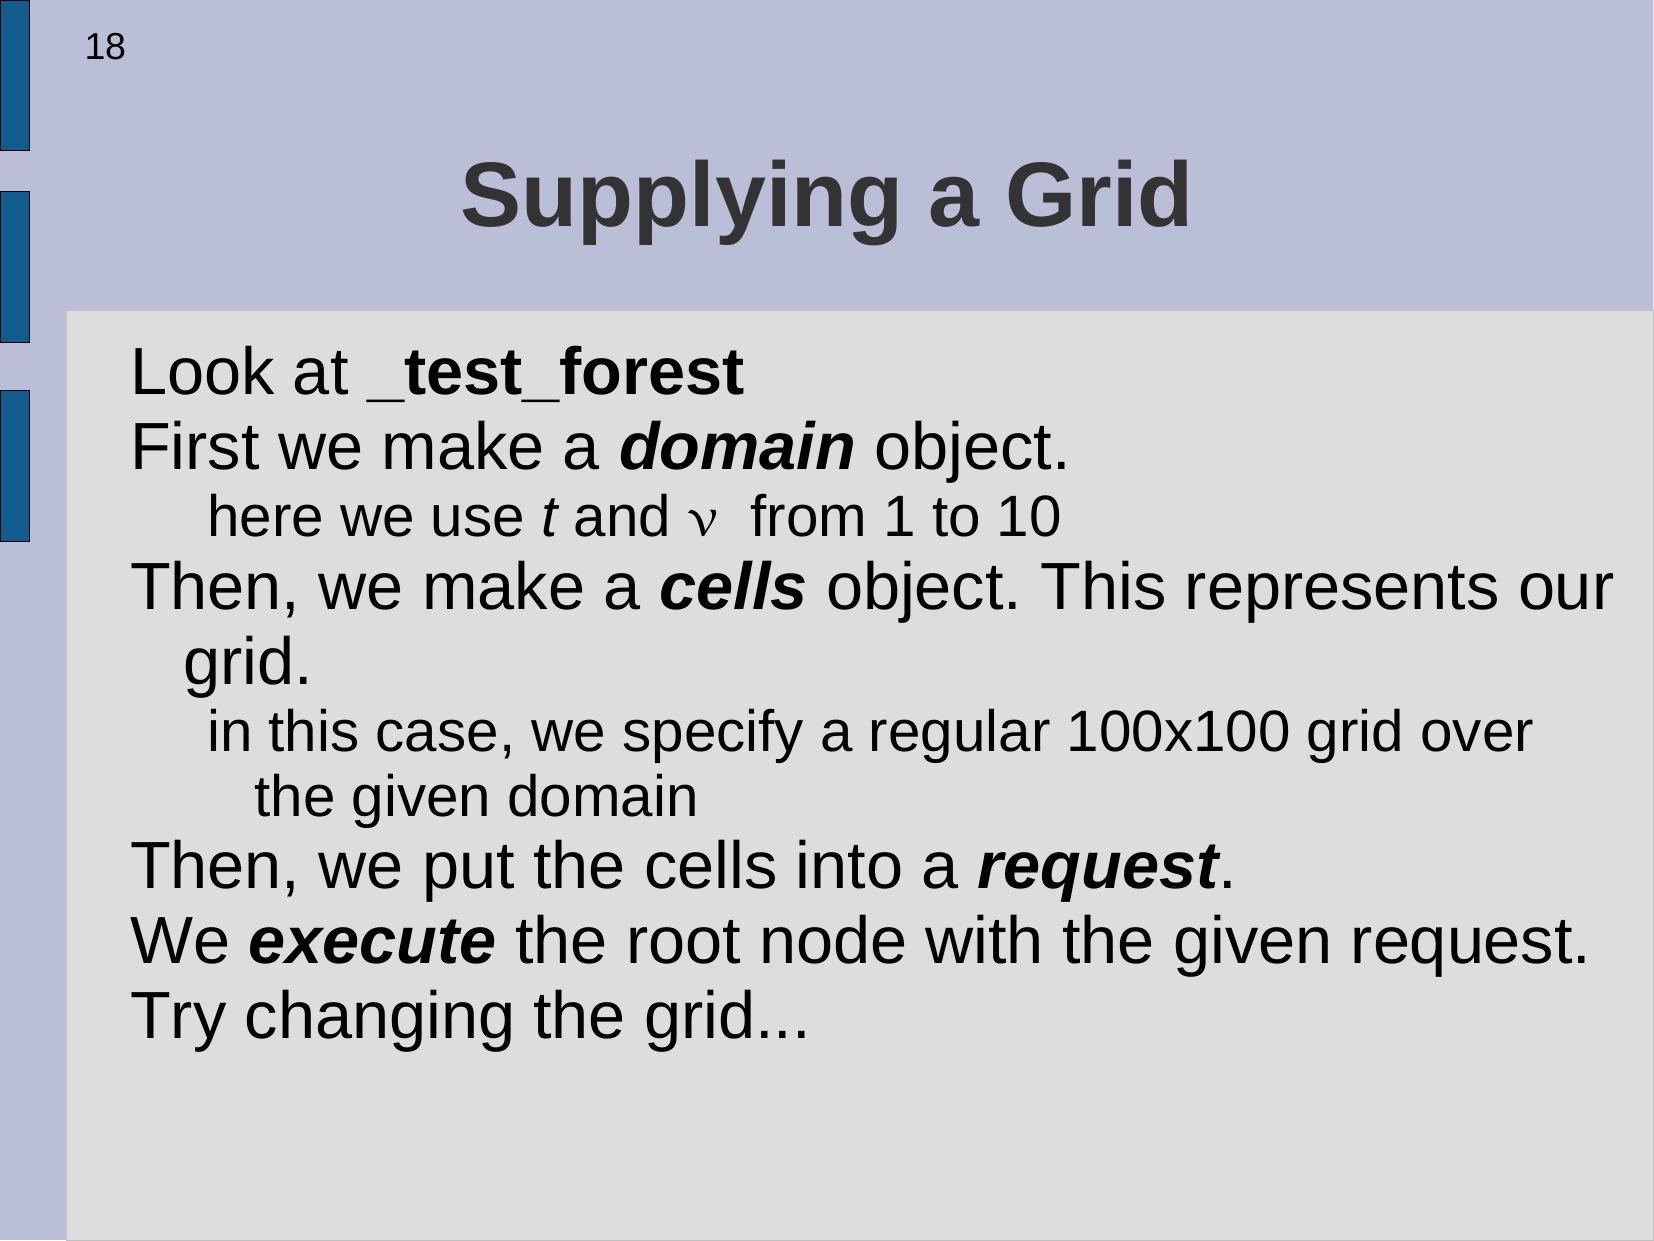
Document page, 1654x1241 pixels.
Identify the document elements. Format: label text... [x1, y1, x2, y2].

text_box <number> [108, 18, 232, 92]
title Supplying a Grid [121, 91, 1534, 299]
list Look at _test_forest First we make a domain object. here we use t and  from 1 to 10 Then, we make a cells object. This represents our grid. in this case, we specify a regular 100x100 grid over the given domain Then, we put the cells into a request. We execute the root node with the given request. Try changing the grid... [112, 334, 1622, 1165]
